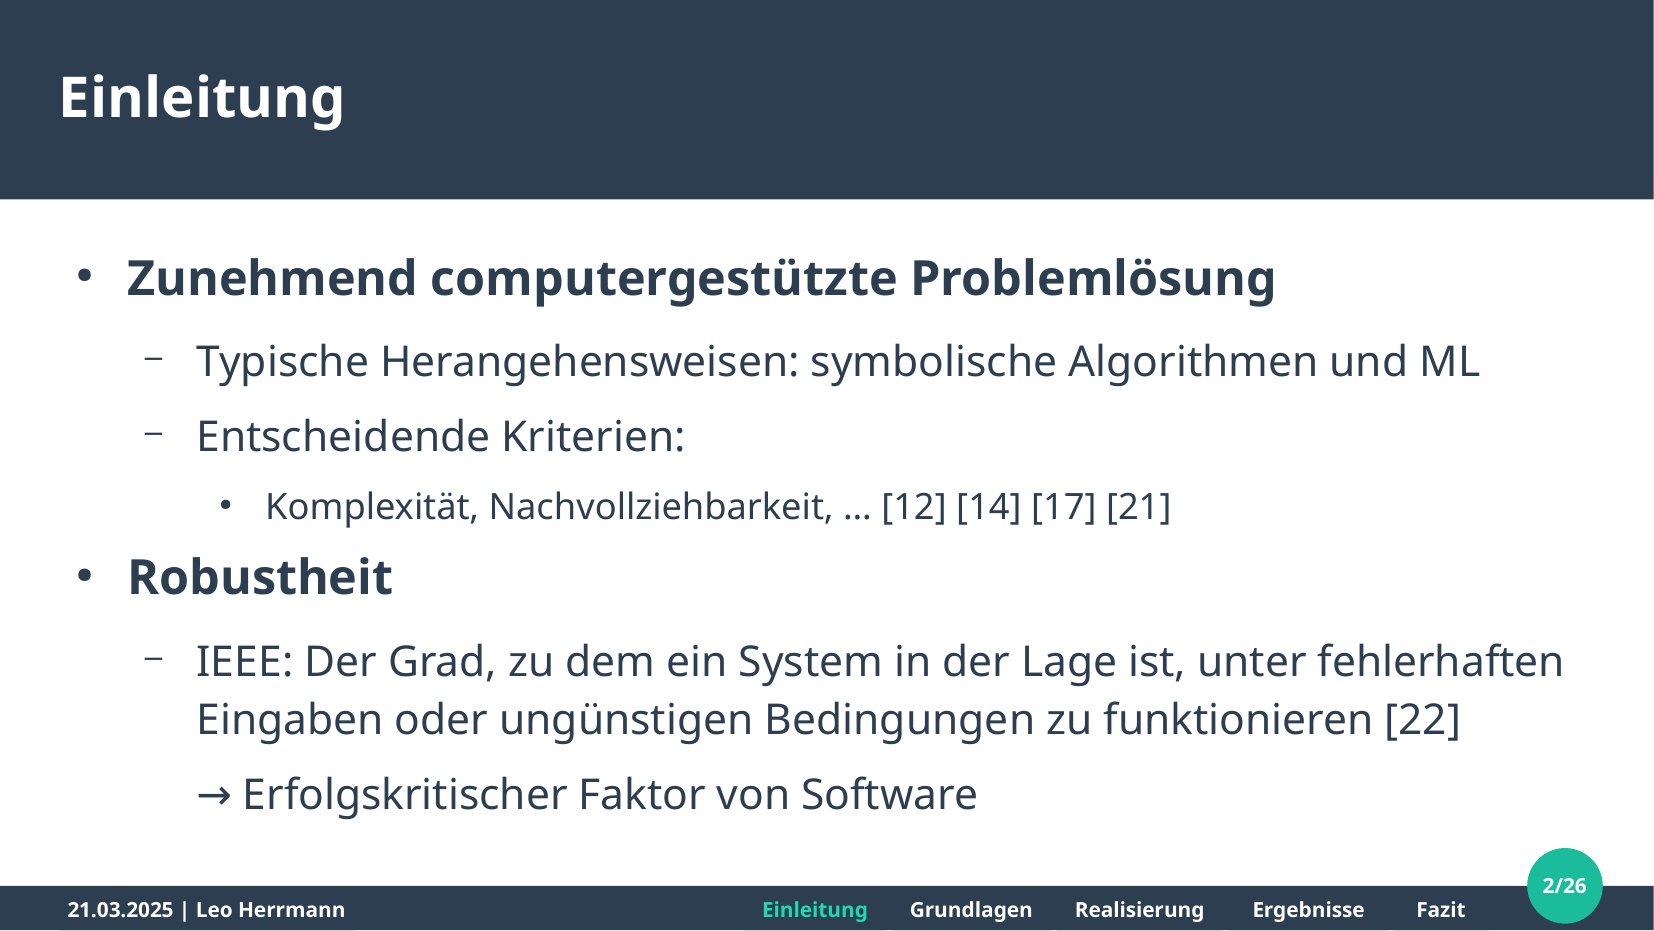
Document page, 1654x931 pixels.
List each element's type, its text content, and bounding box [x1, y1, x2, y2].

list Zunehmend computergestützte Problemlösung Typische Herangehensweisen: symbolische Algorithmen und ML Entscheidende Kriterien: Komplexität, Nachvollziehbarkeit, … [12] [14] [17] [21] Robustheit IEEE: Der Grad, zu dem ein System in der Lage ist, unter fehlerhaften Eingaben oder ungünstigen Bedingungen zu funktionieren [22] → Erfolgskritischer Faktor von Software [59, 243, 1595, 864]
text_box Realisierung [1057, 888, 1223, 931]
title Einleitung [59, 37, 1595, 156]
text_box Ergebnisse [1228, 888, 1389, 931]
text_box Einleitung [744, 888, 886, 931]
text_box Grundlagen [891, 888, 1052, 931]
text_box Fazit [1393, 888, 1489, 931]
